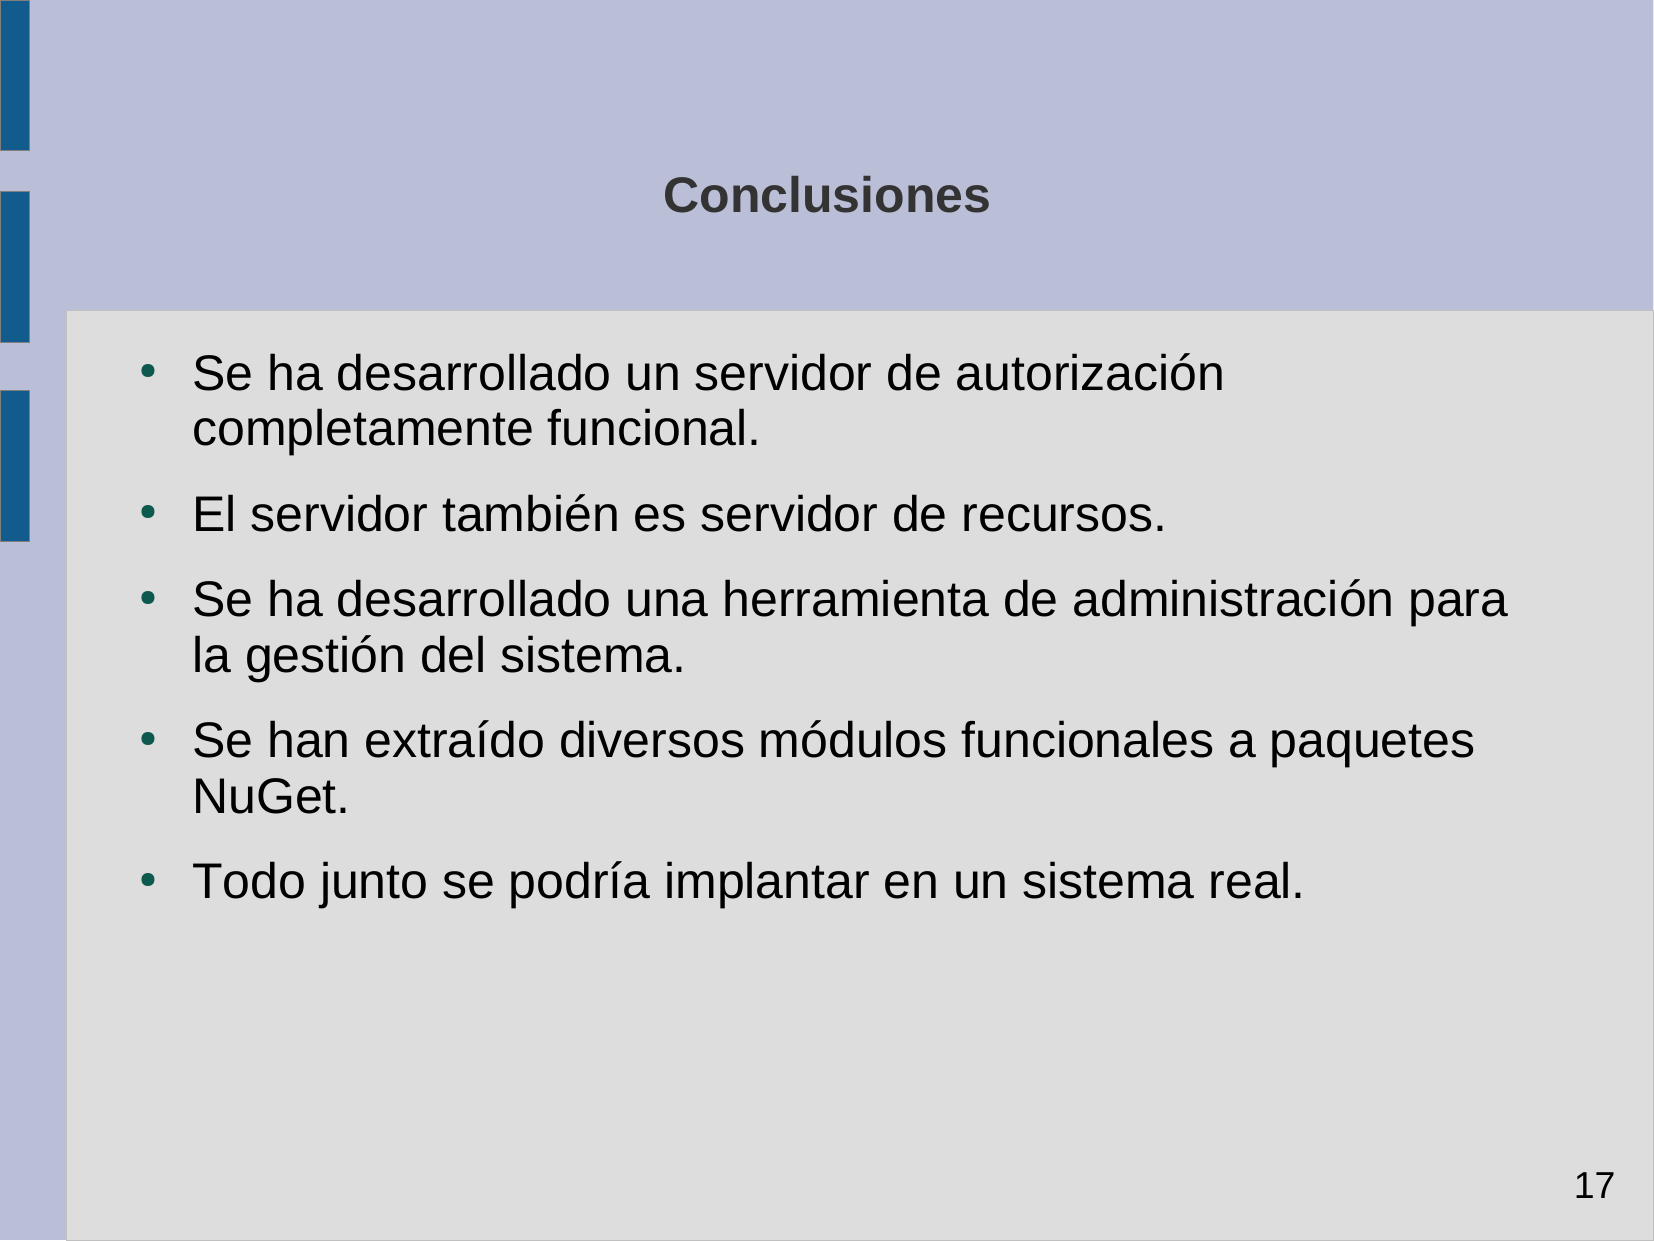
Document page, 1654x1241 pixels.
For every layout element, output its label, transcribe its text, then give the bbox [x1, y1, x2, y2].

text_box <número> [973, 1157, 1631, 1229]
list Se ha desarrollado un servidor de autorización completamente funcional. El servidor también es servidor de recursos. Se ha desarrollado una herramienta de administración para la gestión del sistema. Se han extraído diversos módulos funcionales a paquetes NuGet. Todo junto se podría implantar en un sistema real. [121, 344, 1534, 1127]
title Conclusiones [121, 91, 1534, 299]
